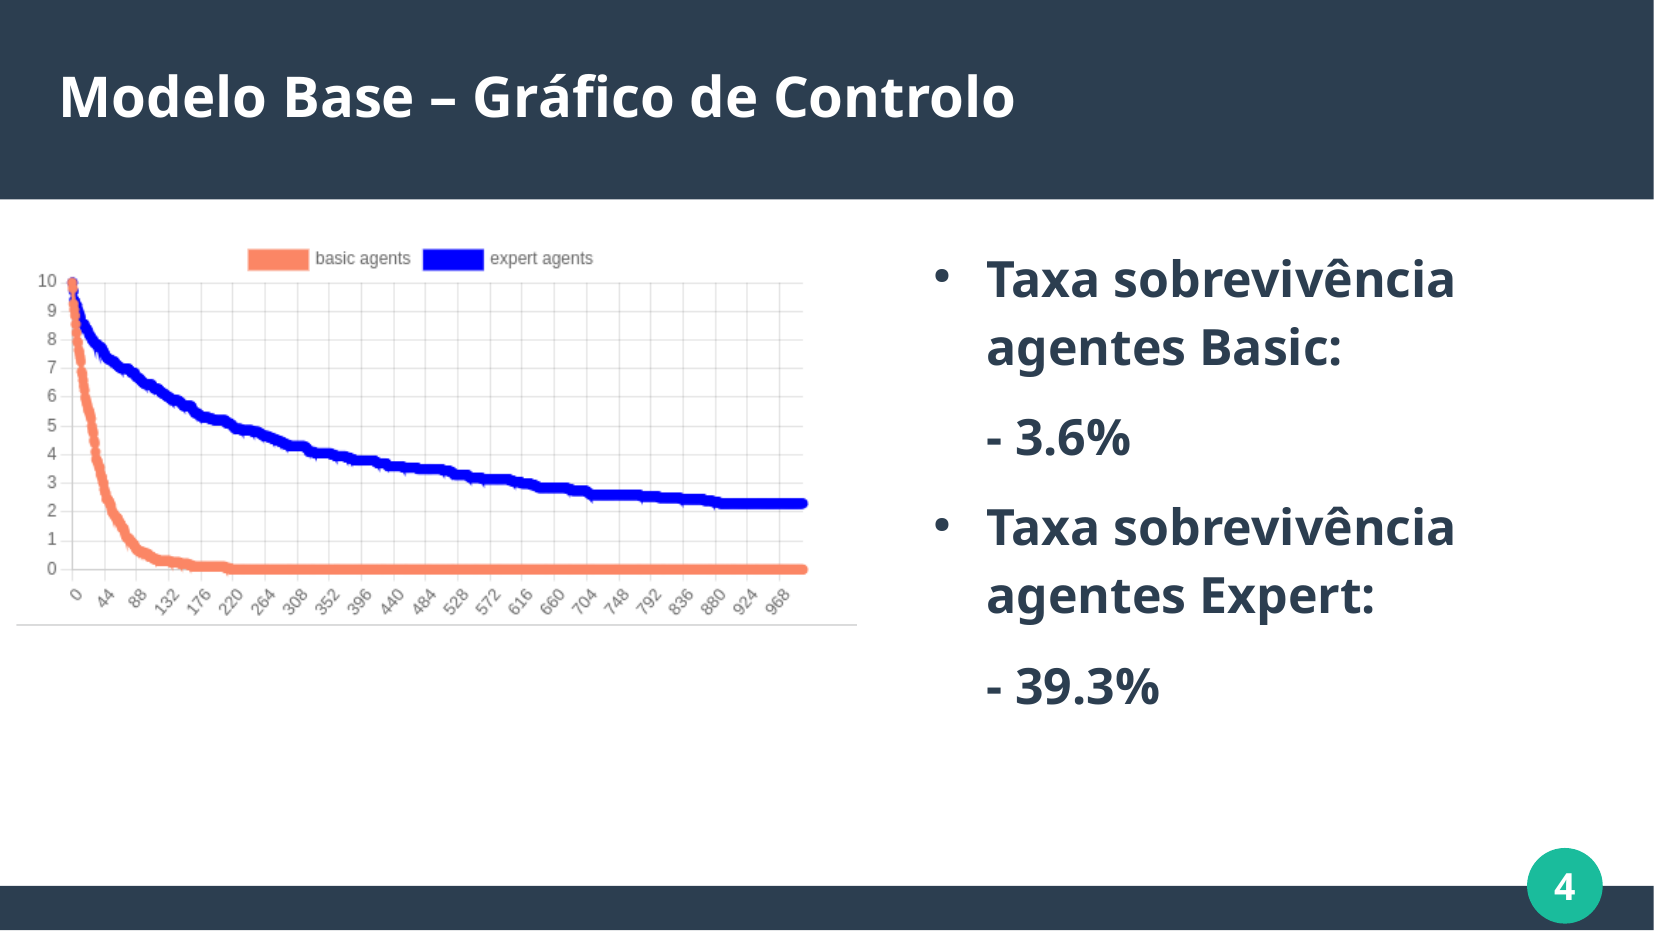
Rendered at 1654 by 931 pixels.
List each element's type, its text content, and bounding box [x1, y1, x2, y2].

picture [1, 236, 857, 857]
list Taxa sobrevivência agentes Basic: - 3.6% Taxa sobrevivência agentes Expert: - 39.3% [915, 243, 1595, 864]
title Modelo Base – Gráfico de Controlo [58, 36, 1595, 155]
